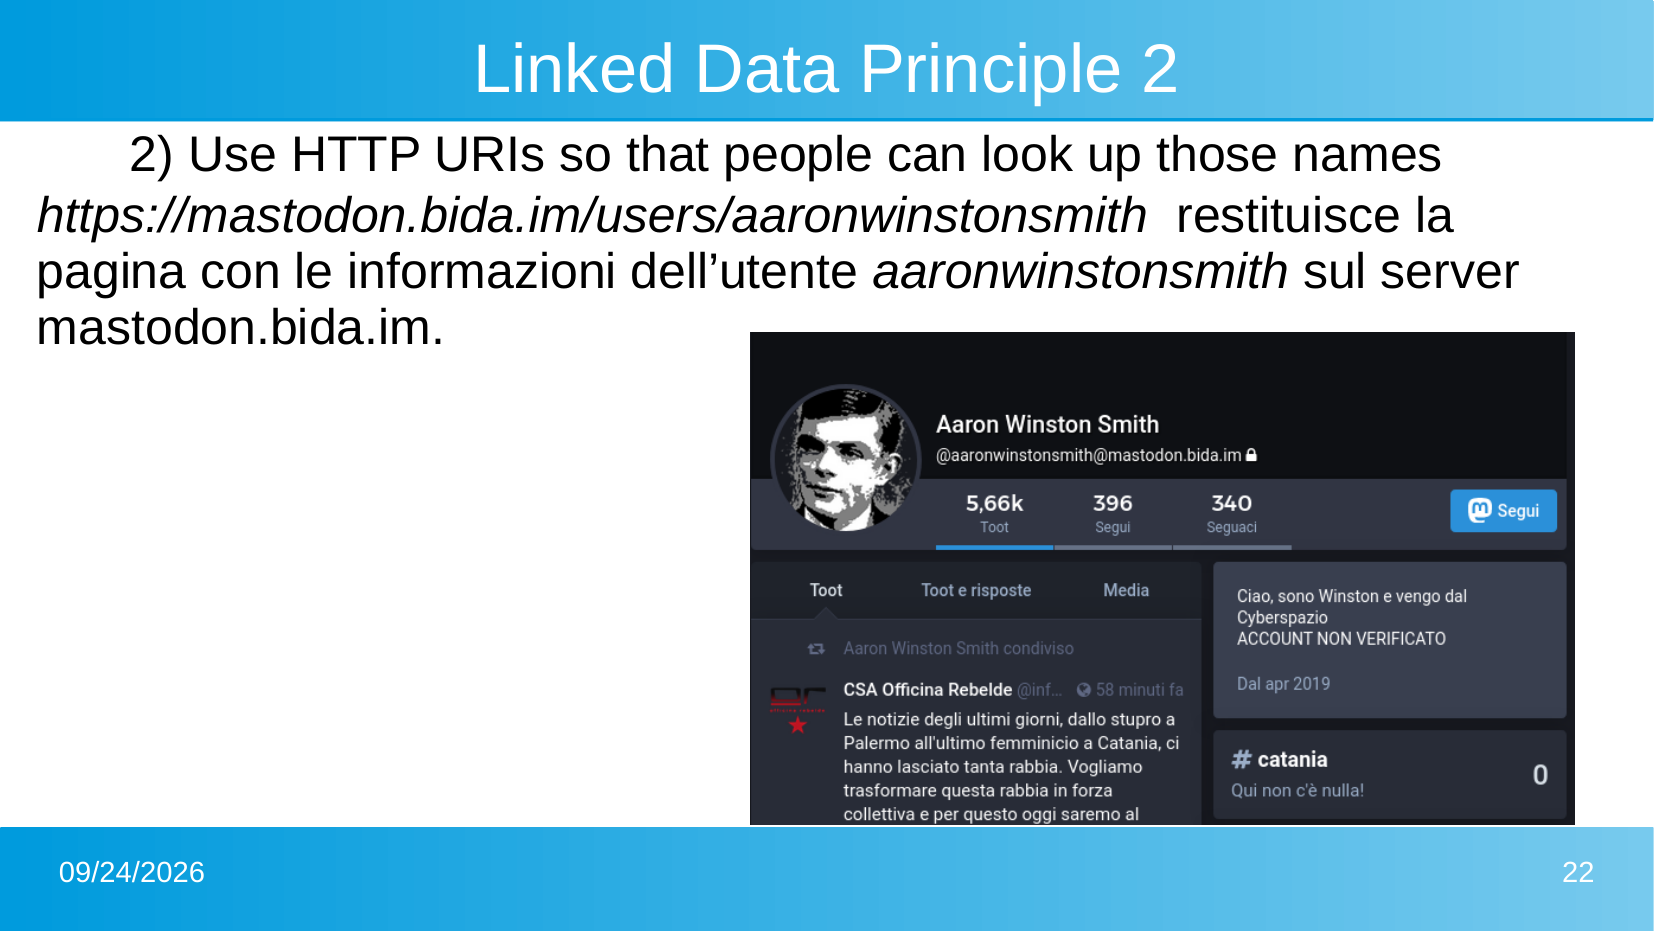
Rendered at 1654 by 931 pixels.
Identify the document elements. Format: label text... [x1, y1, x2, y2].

picture [750, 332, 1575, 826]
title Linked Data Principle 2 [59, 29, 1595, 108]
list https://mastodon.bida.im/users/aaronwinstonsmith restituisce la pagina con le informazioni dell’utente aaronwinstonsmith sul server mastodon.bida.im. [36, 187, 1573, 376]
list 2) Use HTTP URIs so that people can look up those names [59, 126, 1595, 188]
